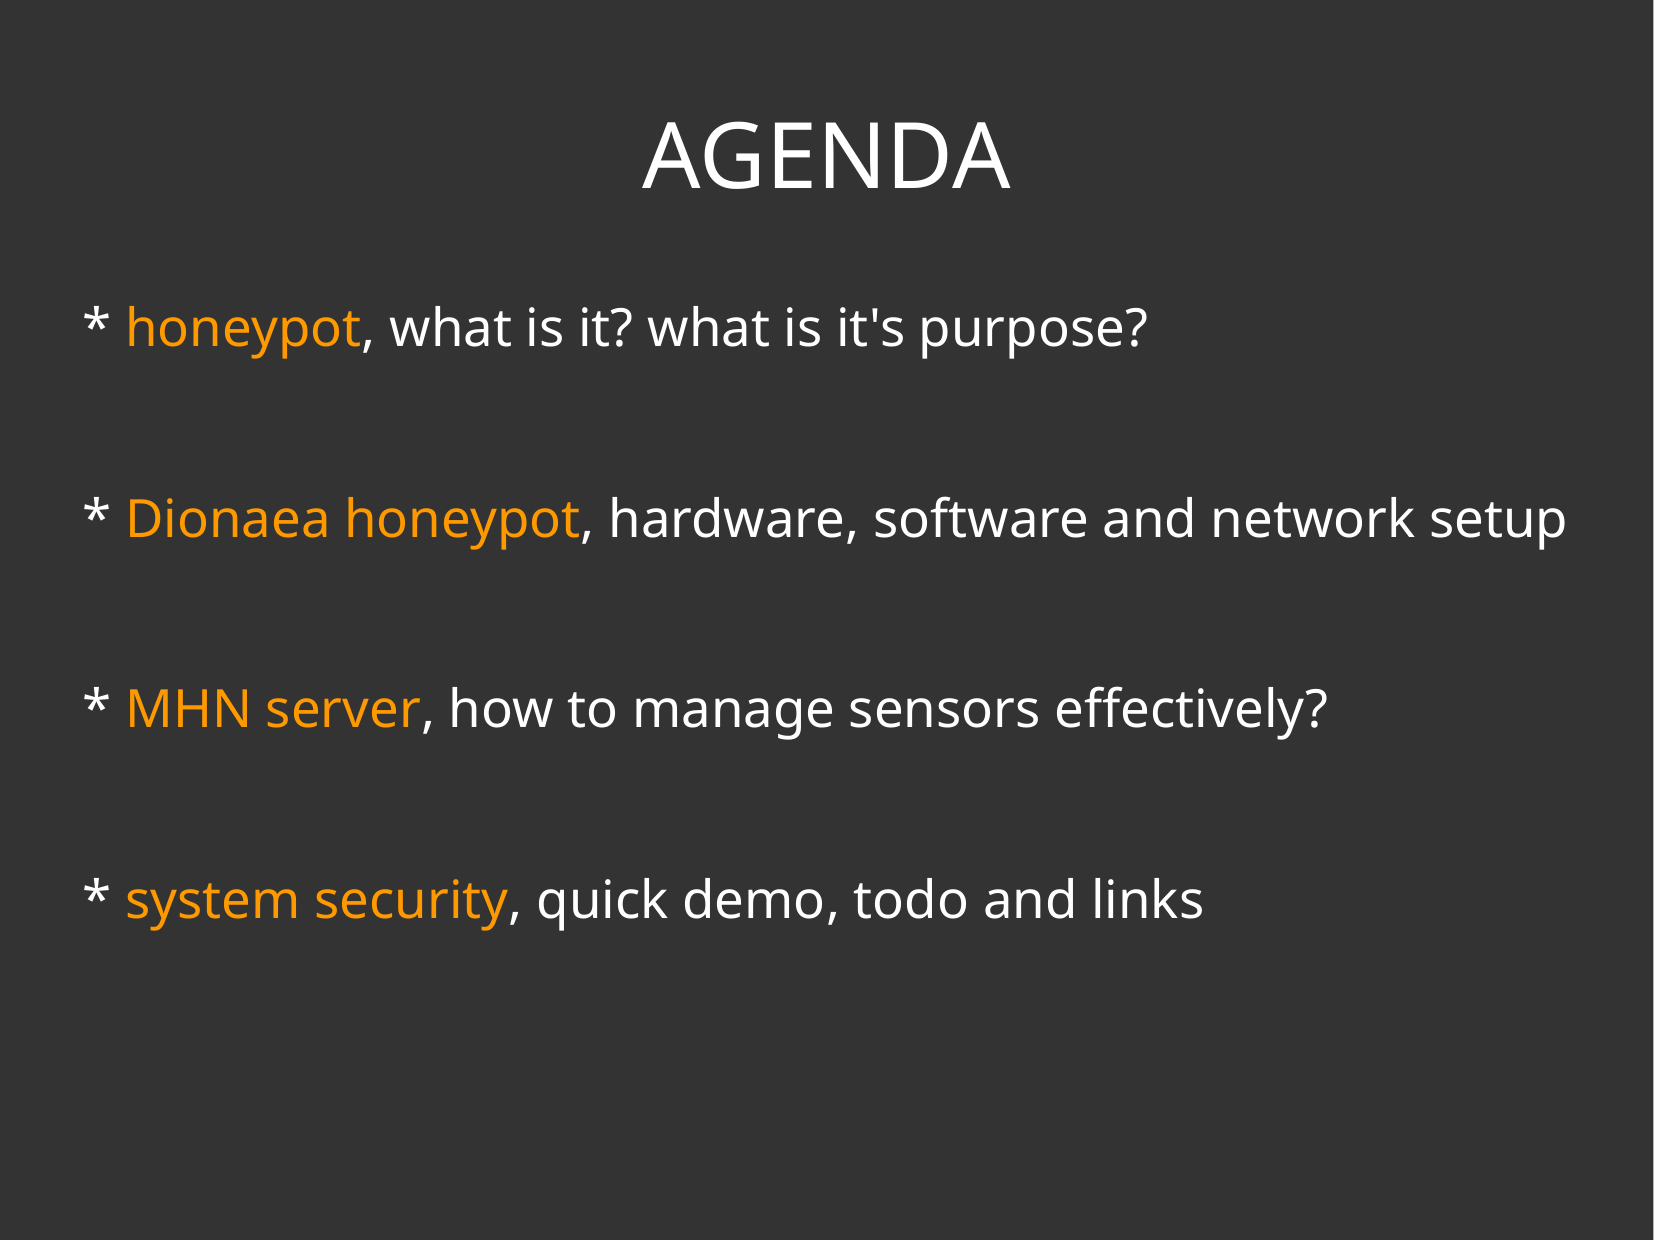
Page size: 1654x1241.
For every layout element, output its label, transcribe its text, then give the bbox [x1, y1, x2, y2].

list * honeypot, what is it? what is it's purpose? * Dionaea honeypot, hardware, software and network setup * MHN server, how to manage sensors effectively? * system security, quick demo, todo and links [82, 290, 1571, 1010]
title AGENDA [82, 49, 1571, 257]
